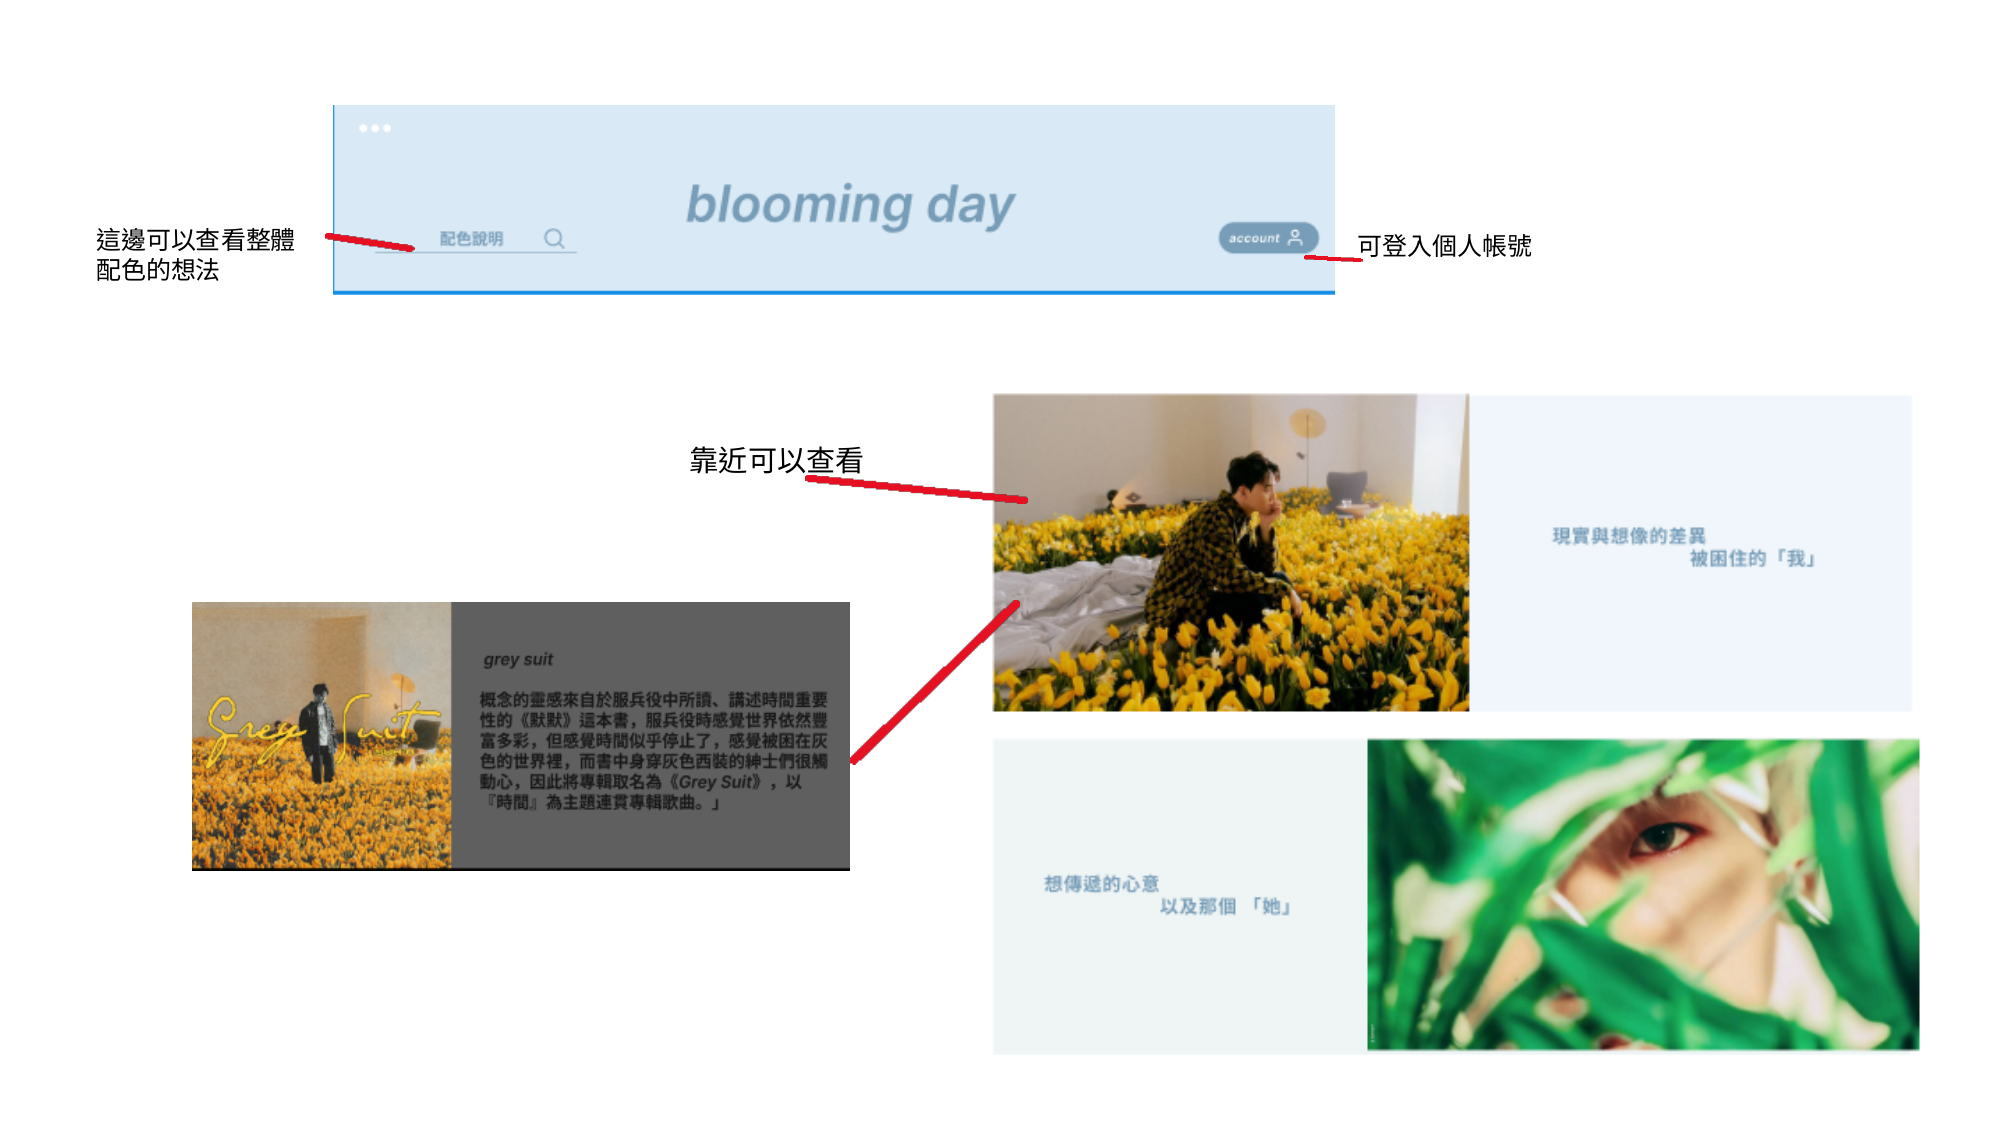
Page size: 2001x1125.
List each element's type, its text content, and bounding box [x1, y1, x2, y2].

text_box 靠近可以查看 [674, 434, 1022, 486]
picture [325, 105, 1363, 295]
text_box 這邊可以查看整體配色的想法 [81, 217, 334, 293]
picture [192, 376, 1936, 1096]
text_box 可登入個人帳號 [1342, 223, 1561, 269]
